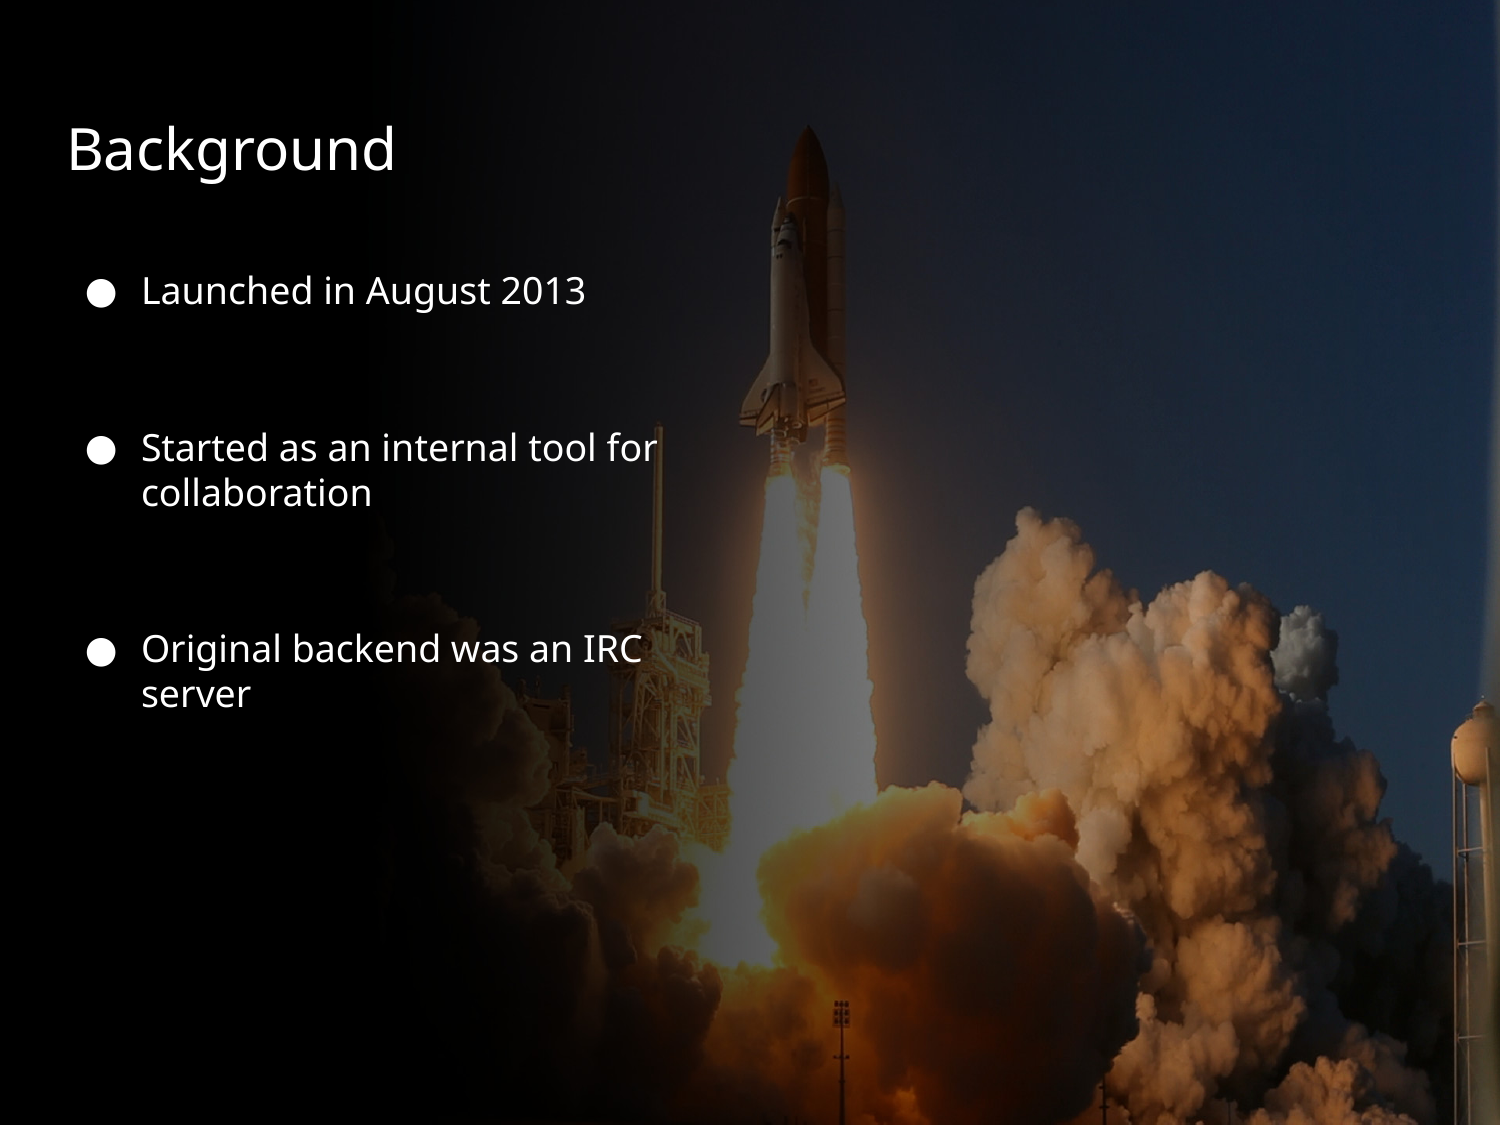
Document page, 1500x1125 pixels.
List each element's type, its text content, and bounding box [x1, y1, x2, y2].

list Launched in August 2013 Started as an internal tool for collaboration Original backend was an IRC server [51, 252, 708, 1000]
picture [0, 0, 1500, 1125]
title Background [51, 97, 1449, 223]
